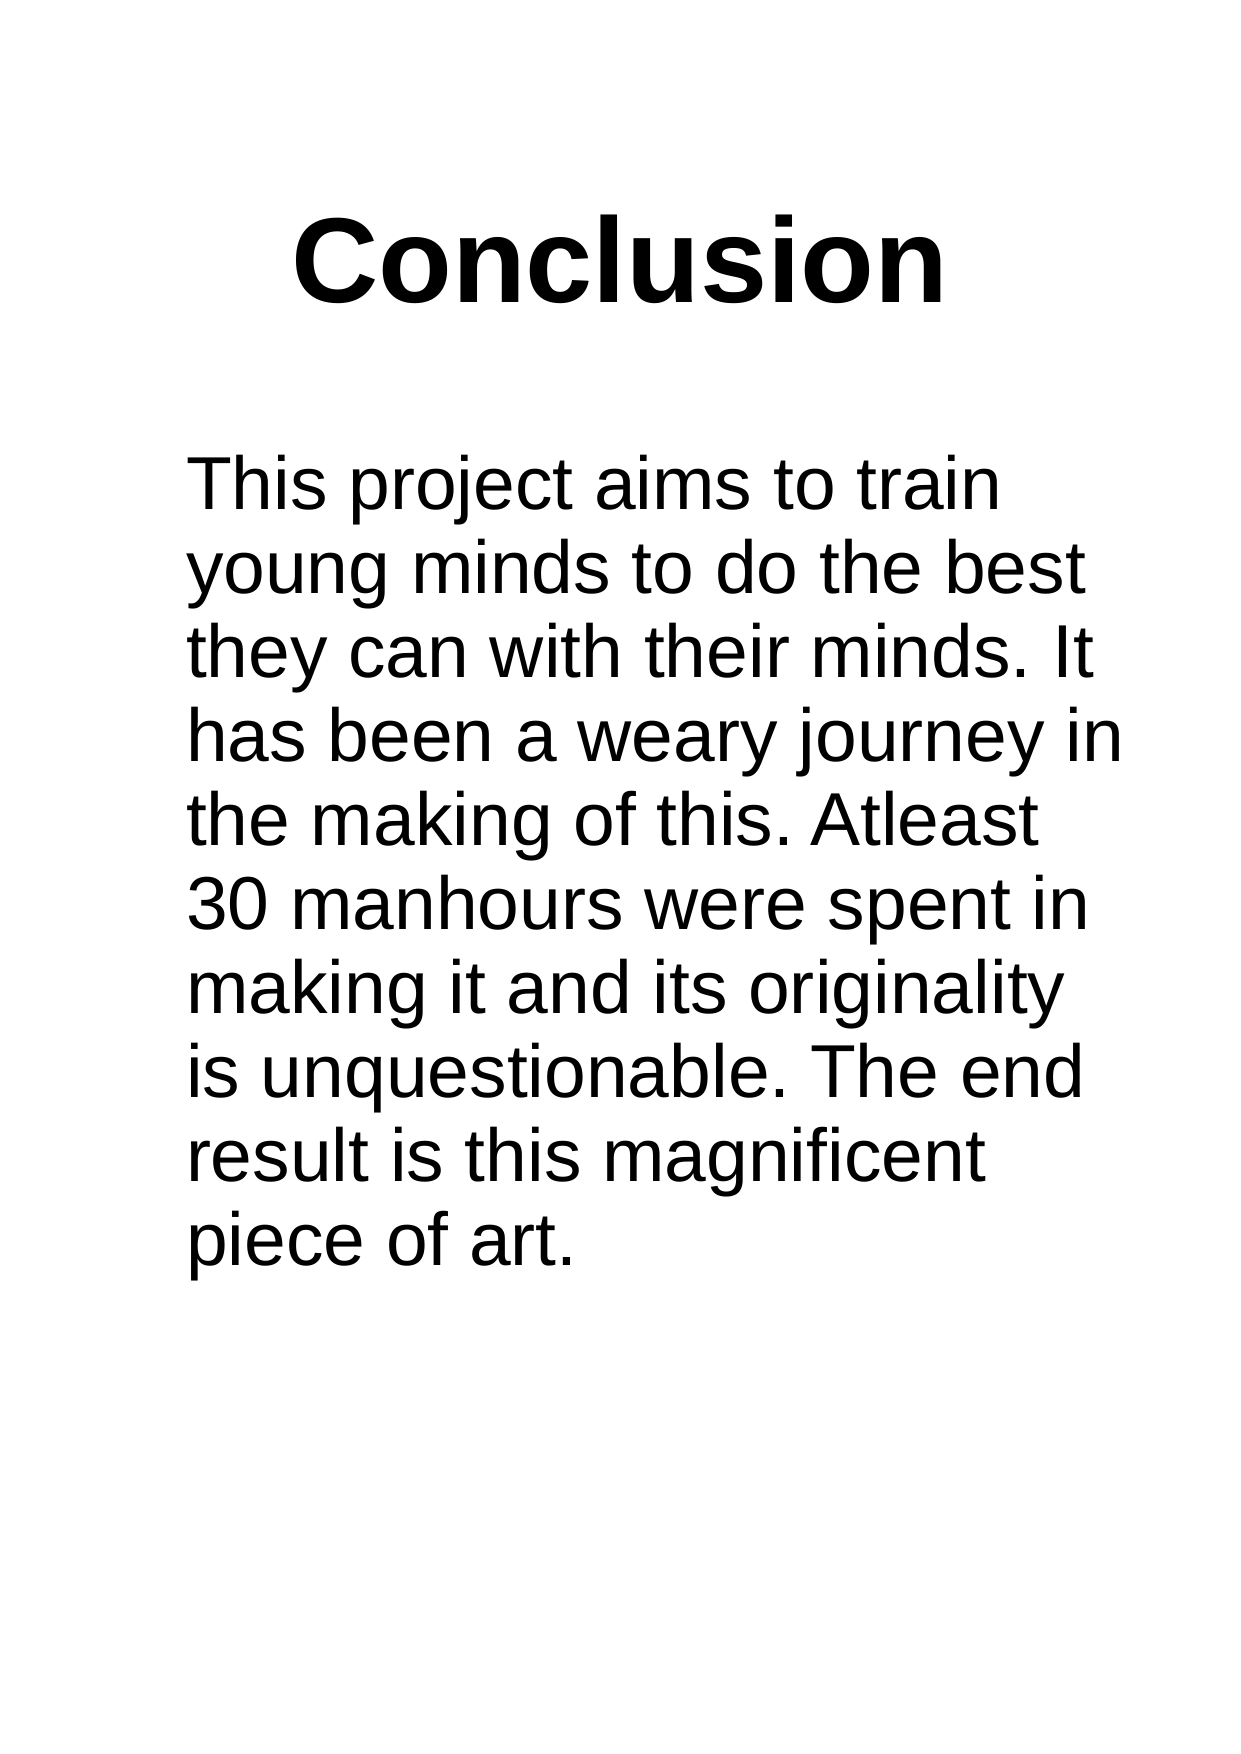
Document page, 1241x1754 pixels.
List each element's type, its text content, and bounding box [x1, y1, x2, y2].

title Conclusion [115, 124, 1125, 398]
list This project aims to train young minds to do the best they can with their minds. It has been a weary journey in the making of this. Atleast 30 manhours were spent in making it and its originality is unquestionable. The end result is this magnificent piece of art. [115, 441, 1125, 1522]
